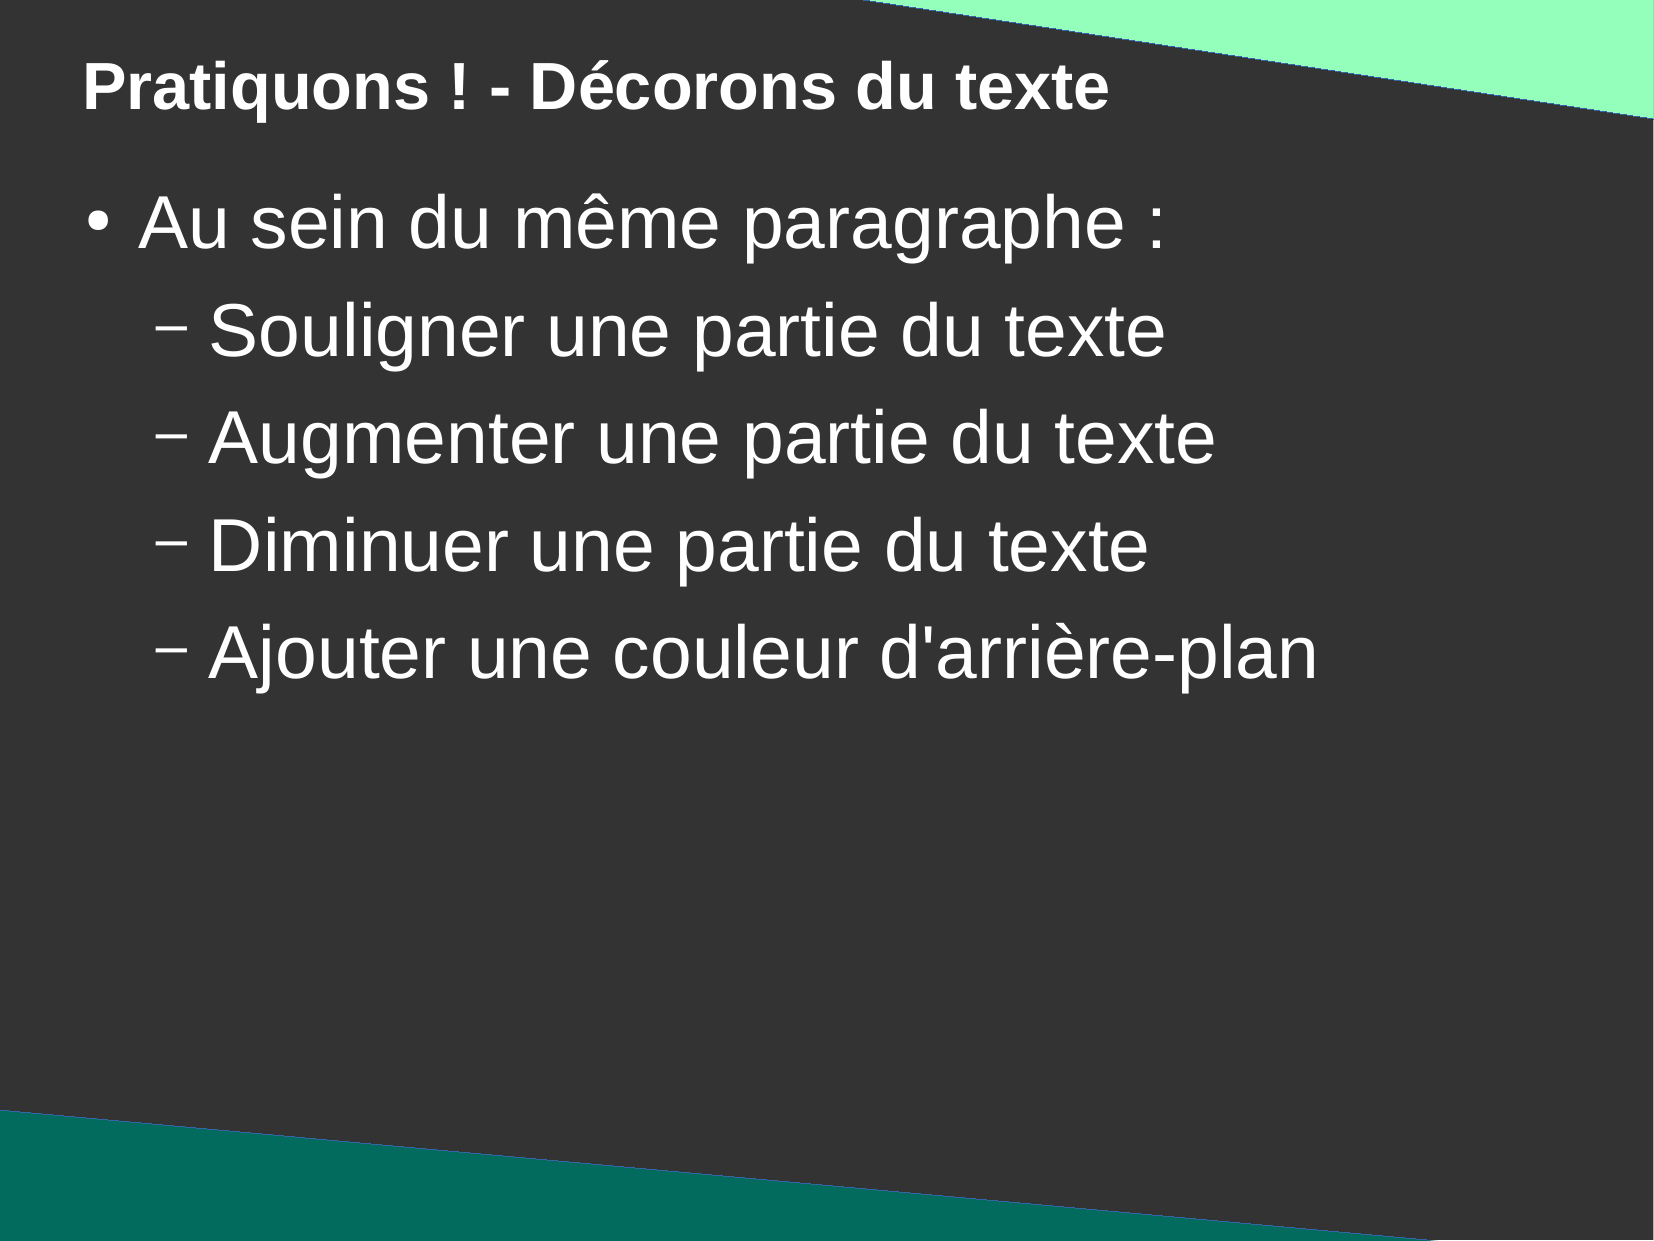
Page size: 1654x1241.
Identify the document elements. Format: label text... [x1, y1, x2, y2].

text_box [863, 0, 1654, 120]
title Pratiquons ! - Décorons du texte [82, 49, 1630, 199]
list Au sein du même paragraphe : Souligner une partie du texte Augmenter une partie du texte Diminuer une partie du texte Ajouter une couleur d'arrière-plan [67, 180, 1607, 1016]
